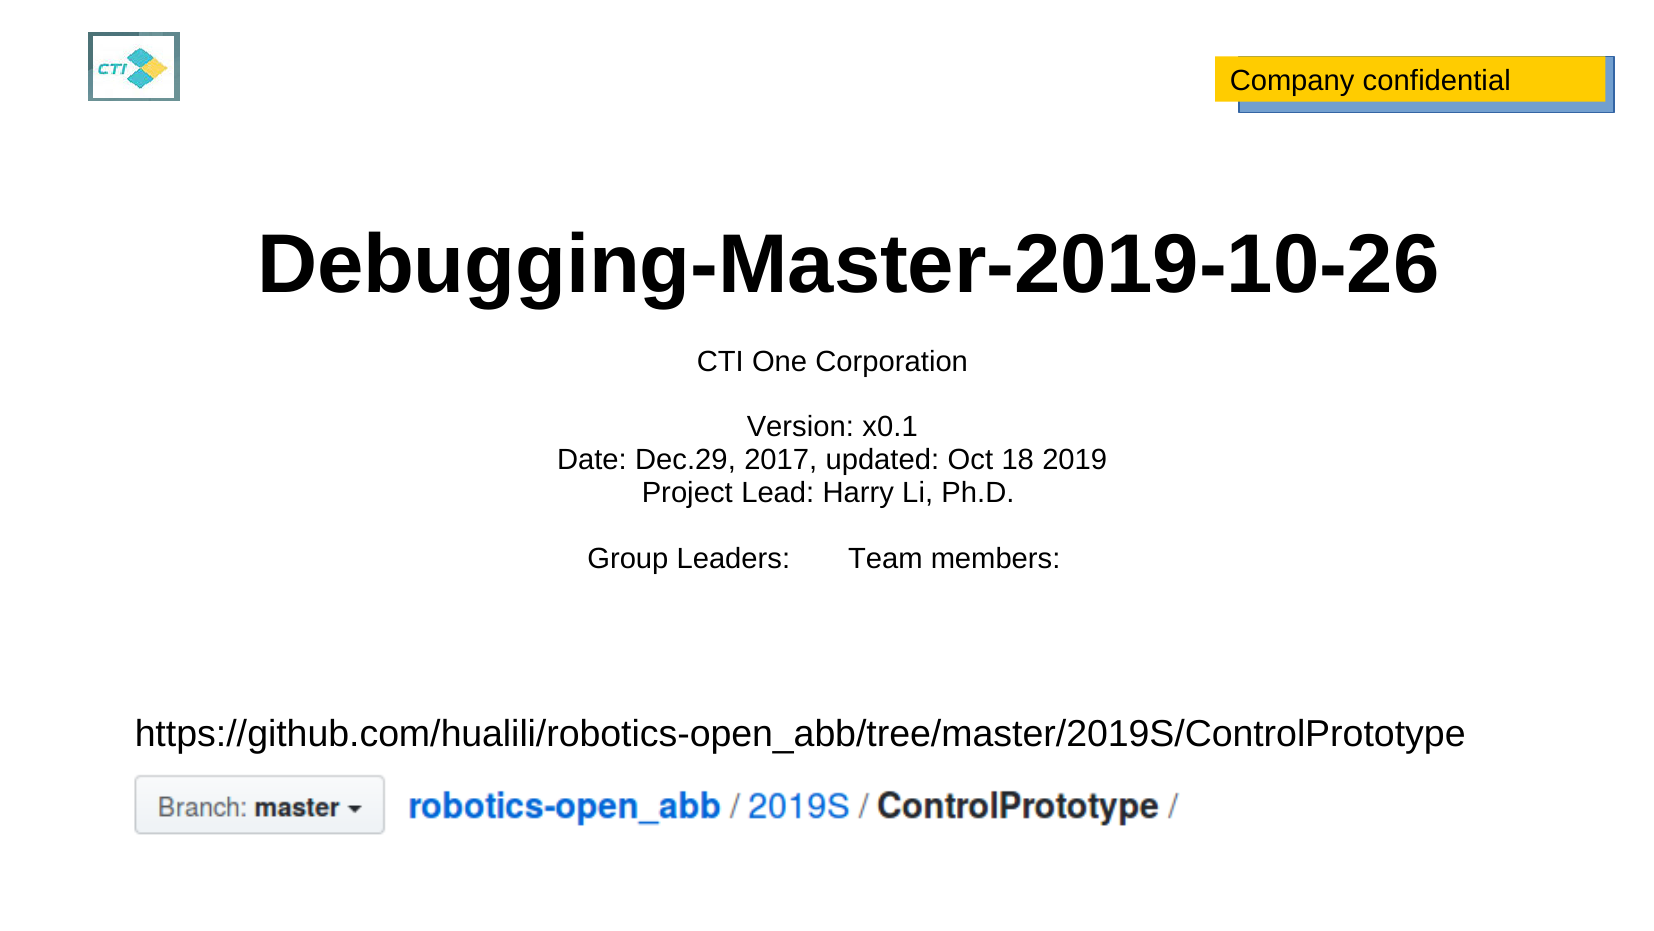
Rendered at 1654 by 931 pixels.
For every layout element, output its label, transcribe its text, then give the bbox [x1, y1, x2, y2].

picture [117, 763, 1201, 841]
text_box CTI One Corporation Version: x0.1 Date: Dec.29, 2017, updated: Oct 18 2019 Project Lead: Harry Li, Ph.D. Group Leaders: Team members: [300, 337, 1366, 705]
title Debugging-Master-2019-10-26 [104, 132, 1593, 293]
text_box https://github.com/hualili/robotics-open_abb/tree/master/2019S/ControlPrototype [120, 705, 1481, 766]
text_box [1239, 56, 1615, 113]
picture [88, 32, 180, 102]
text_box Company confidential [1215, 56, 1606, 102]
